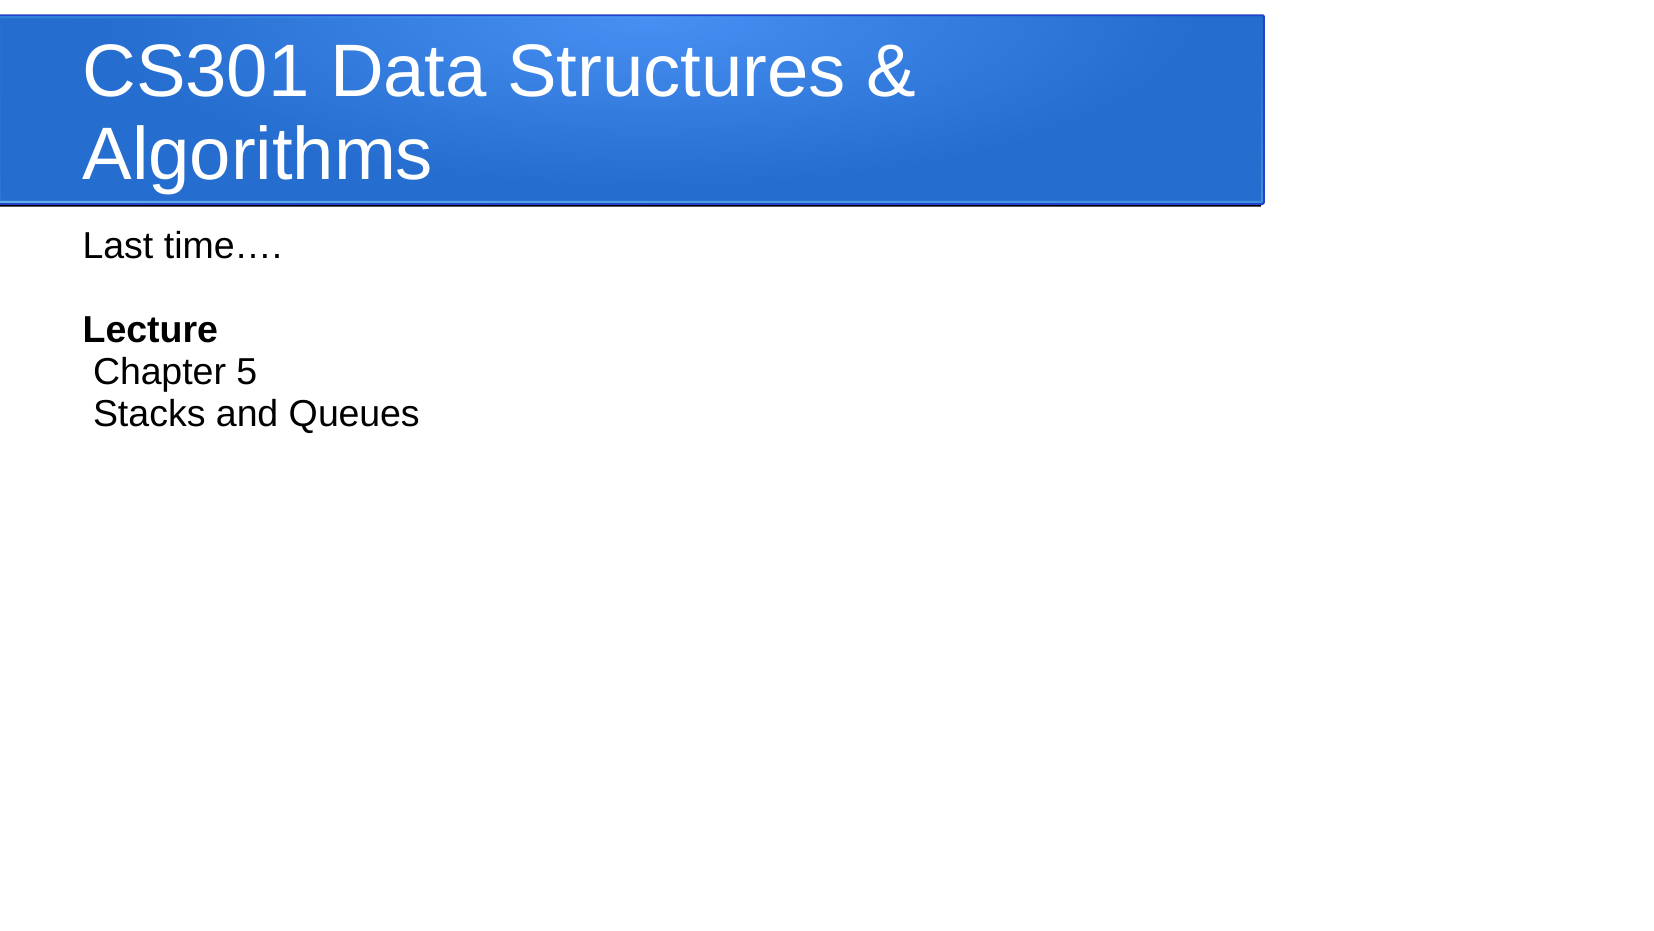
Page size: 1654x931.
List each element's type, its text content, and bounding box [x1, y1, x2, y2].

subtitle Last time…. Lecture Chapter 5 Stacks and Queues [82, 224, 541, 451]
title CS301 Data Structures & Algorithms [82, 29, 1235, 196]
